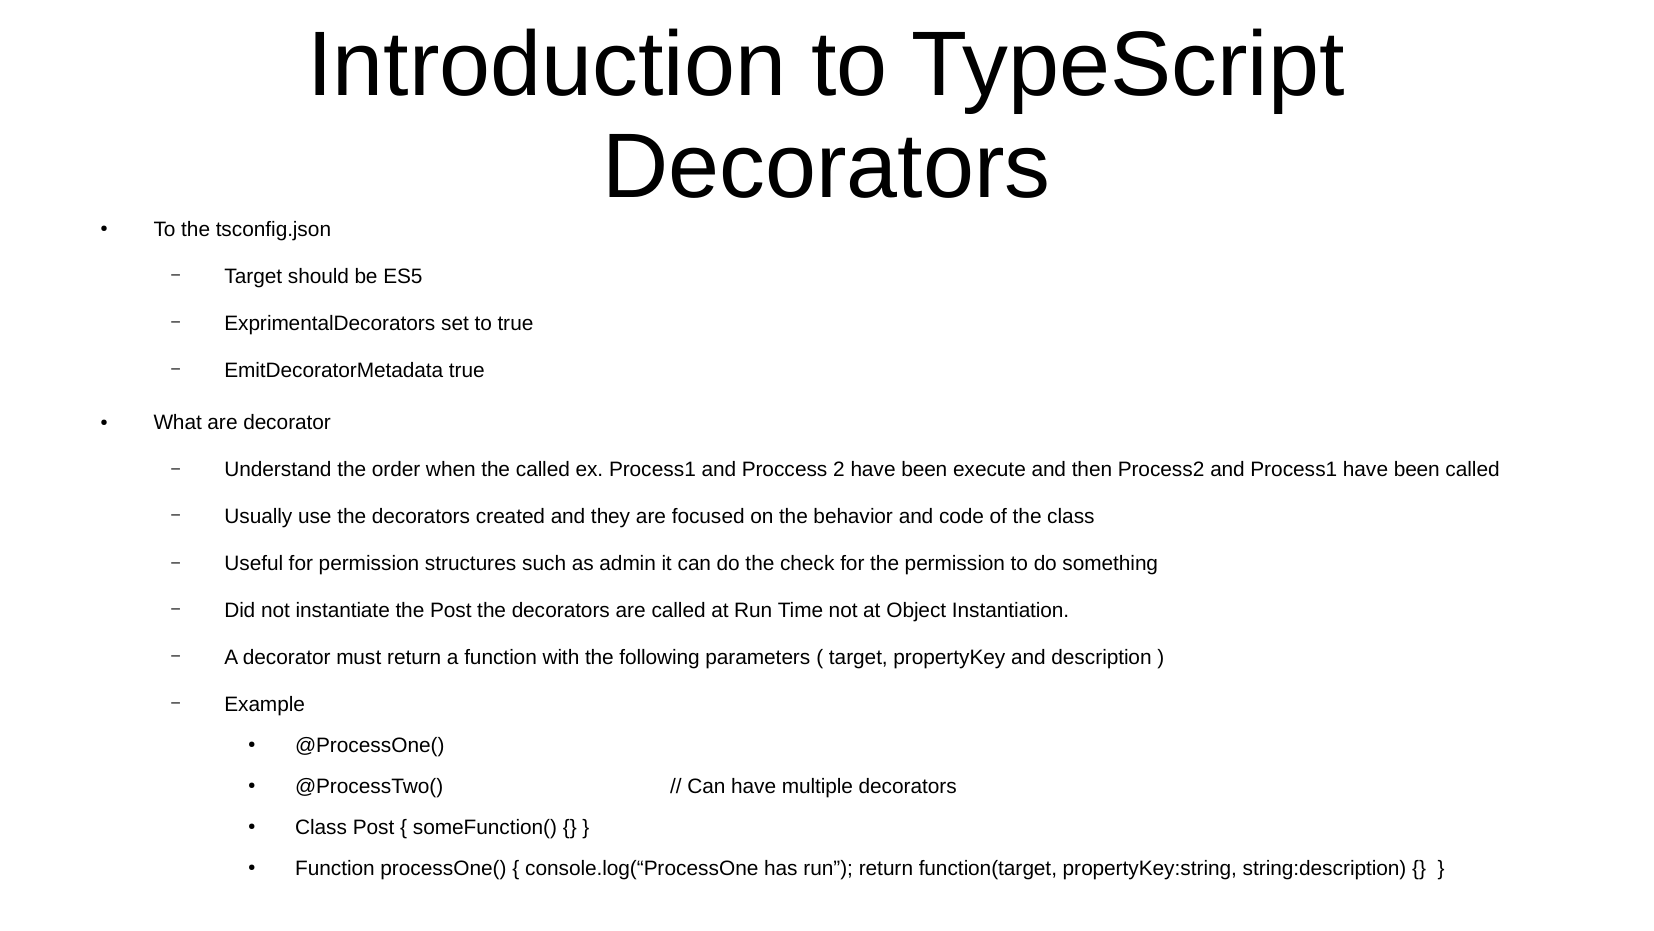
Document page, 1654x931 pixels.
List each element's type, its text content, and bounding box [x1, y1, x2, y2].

title Introduction to TypeScript Decorators [82, 12, 1571, 217]
list To the tsconfig.json Target should be ES5 ExprimentalDecorators set to true EmitDecoratorMetadata true What are decorator Understand the order when the called ex. Process1 and Proccess 2 have been execute and then Process2 and Process1 have been called Usually use the decorators created and they are focused on the behavior and code of the class Useful for permission structures such as admin it can do the check for the permission to do something Did not instantiate the Post the decorators are called at Run Time not at Object Instantiation. A decorator must return a function with the following parameters ( target, propertyKey and description ) Example @ProcessOne() @ProcessTwo() // Can have multiple decorators Class Post { someFunction() {} } Function processOne() { console.log(“ProcessOne has run”); return function(target, propertyKey:string, string:description) {} } [82, 217, 1576, 901]
